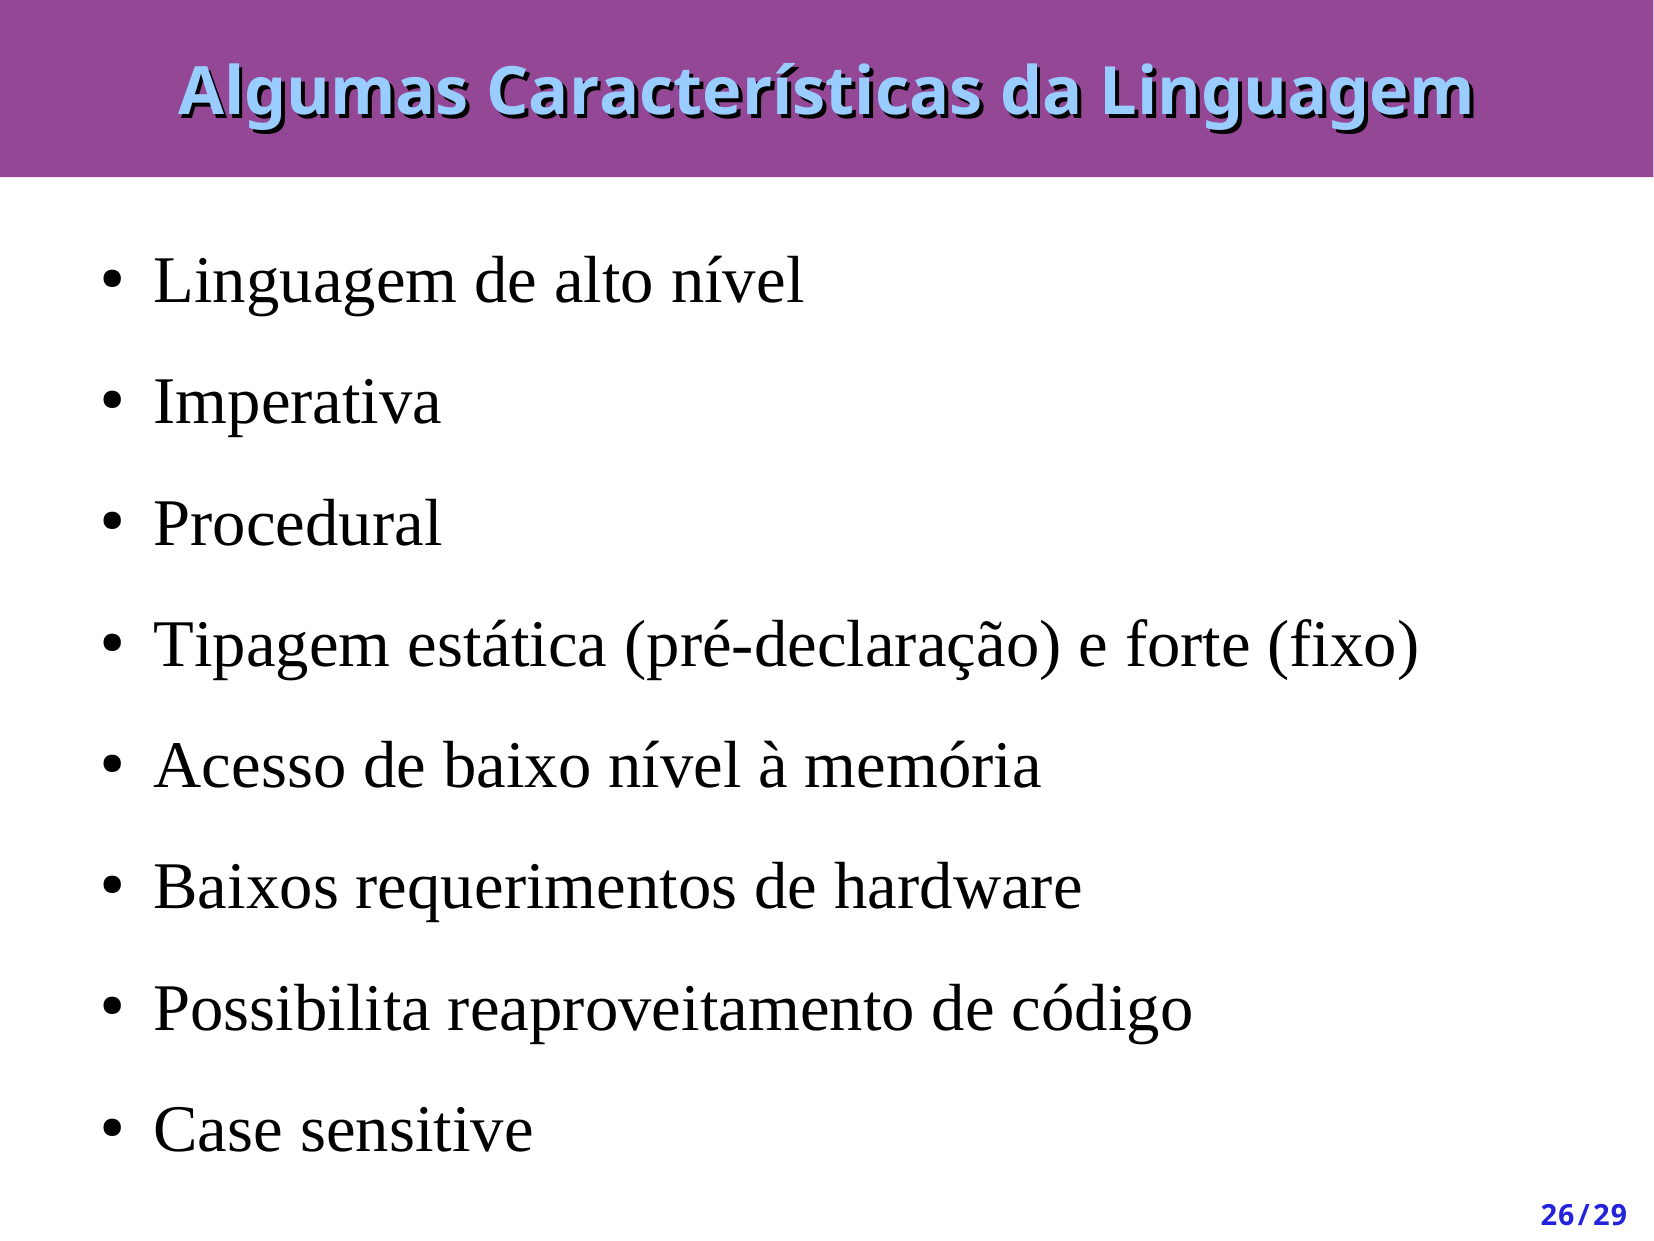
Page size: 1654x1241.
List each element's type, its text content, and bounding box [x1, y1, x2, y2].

list Linguagem de alto nível Imperativa Procedural Tipagem estática (pré-declaração) e forte (fixo) Acesso de baixo nível à memória Baixos requerimentos de hardware Possibilita reaproveitamento de código Case sensitive [82, 242, 1571, 1167]
title Algumas Características da Linguagem [0, 0, 1654, 178]
